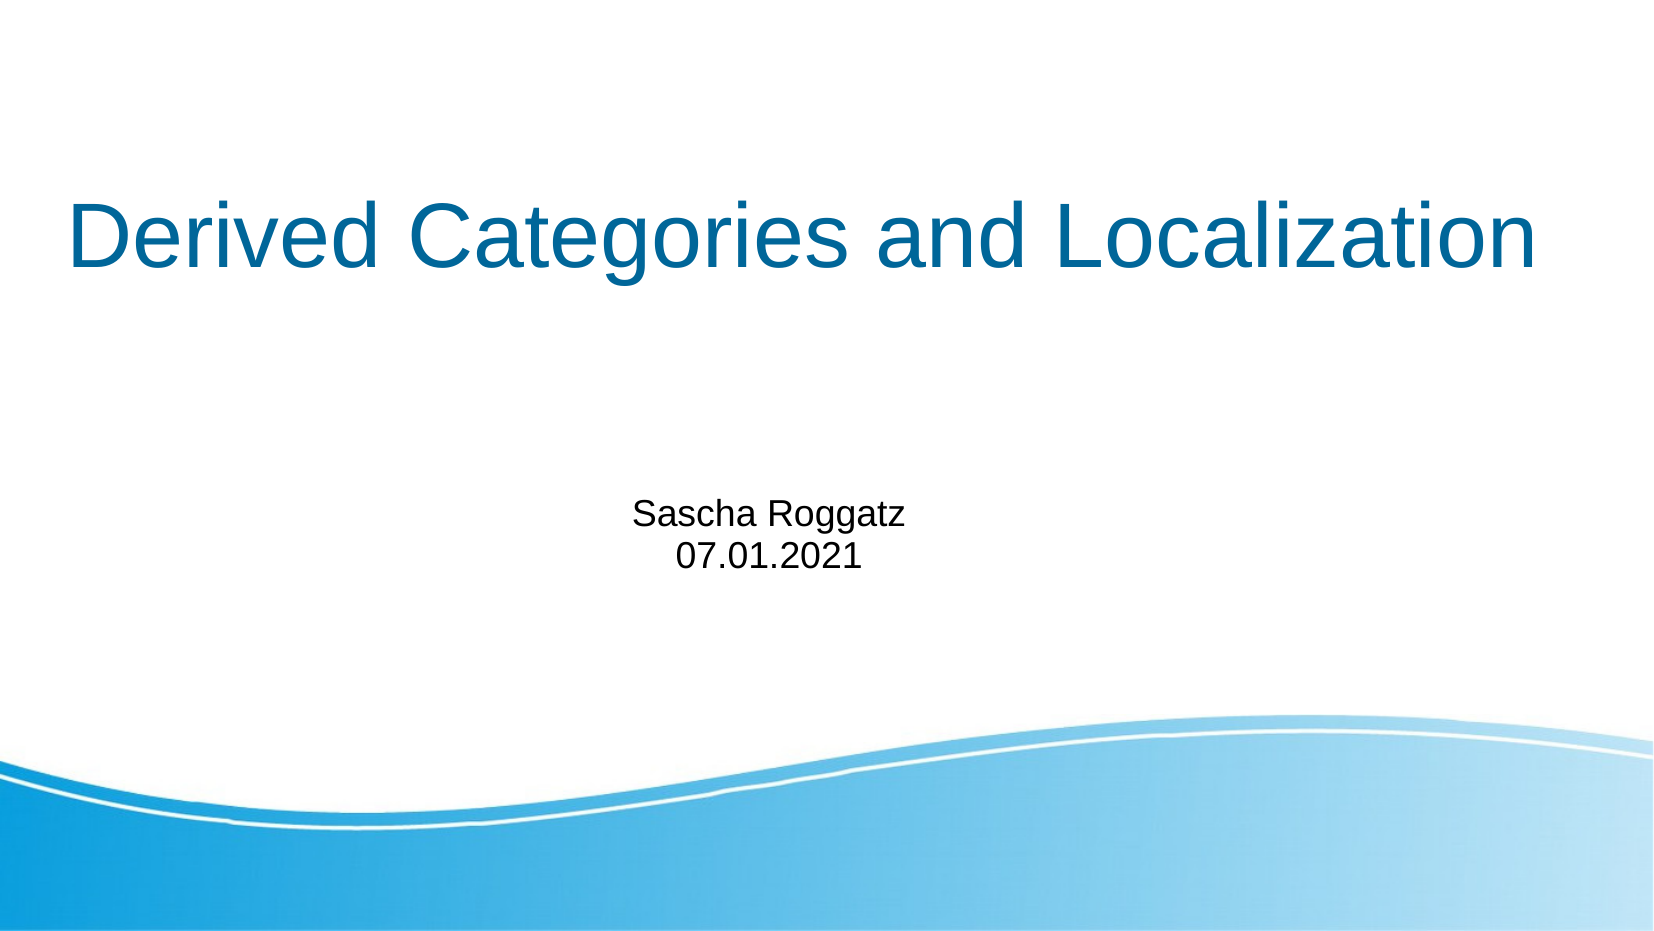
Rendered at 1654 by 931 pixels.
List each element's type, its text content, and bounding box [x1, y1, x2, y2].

picture [0, 714, 1654, 931]
text_box Sascha Roggatz 07.01.2021 [615, 485, 923, 584]
title Derived Categories and Localization [59, 177, 1548, 294]
